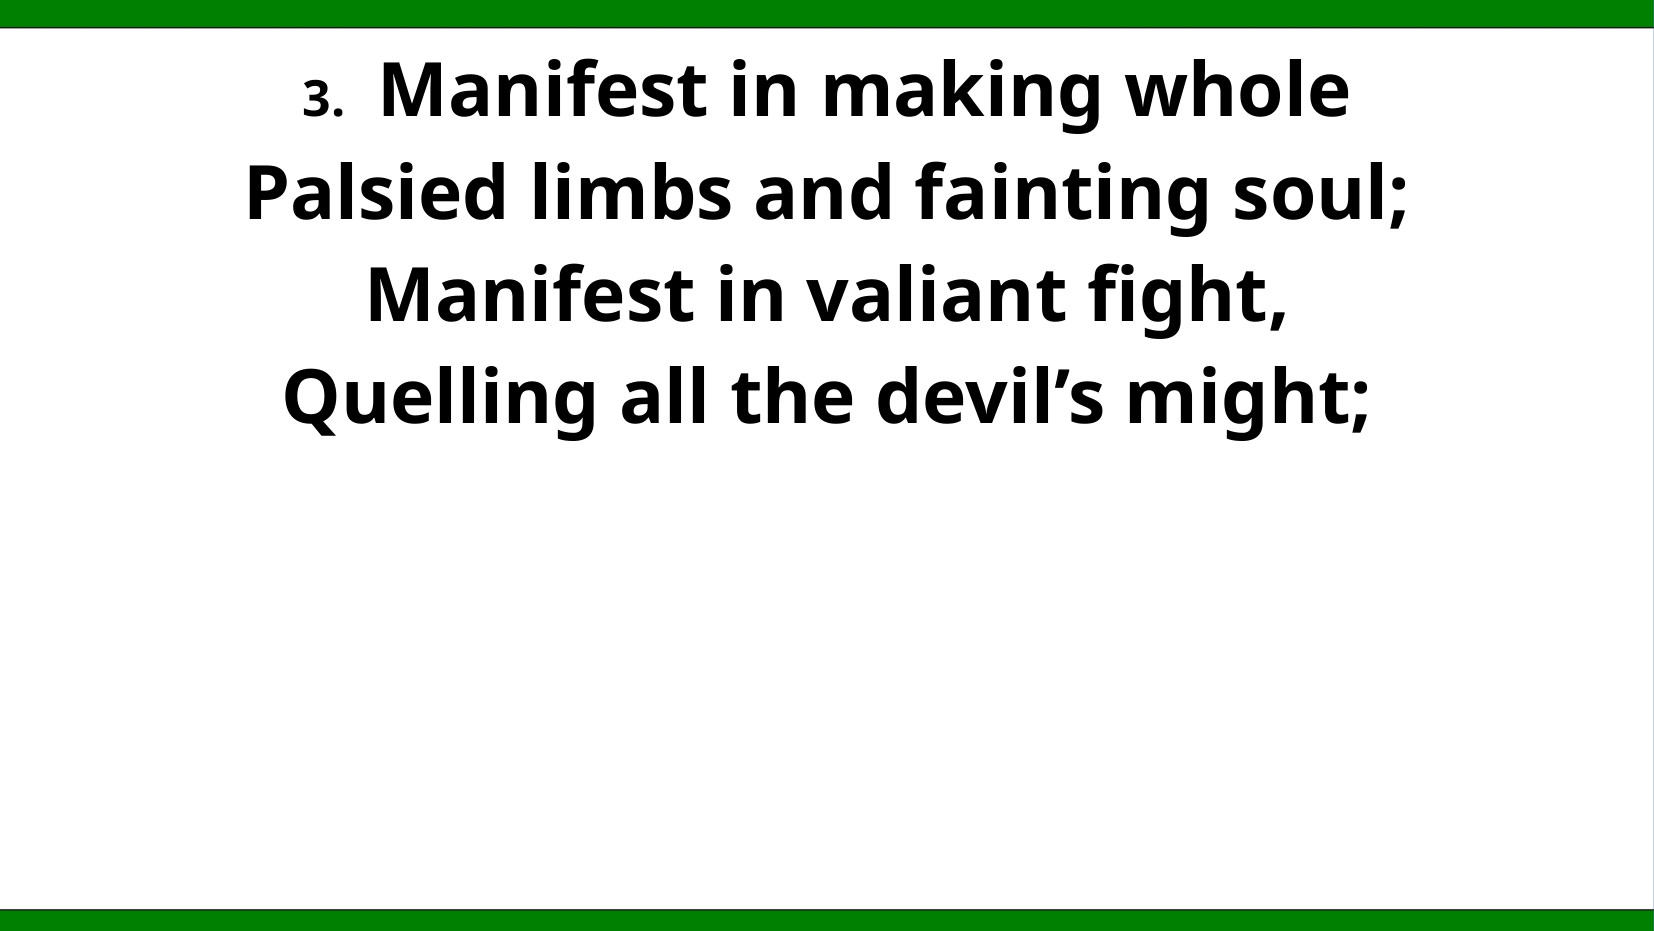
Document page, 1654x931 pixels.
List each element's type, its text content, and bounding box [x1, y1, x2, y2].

picture [0, 0, 1654, 931]
text_box 3. Manifest in making whole Palsied limbs and fainting soul; Manifest in valiant fight, Quelling all the devil’s might; [92, 29, 1563, 450]
